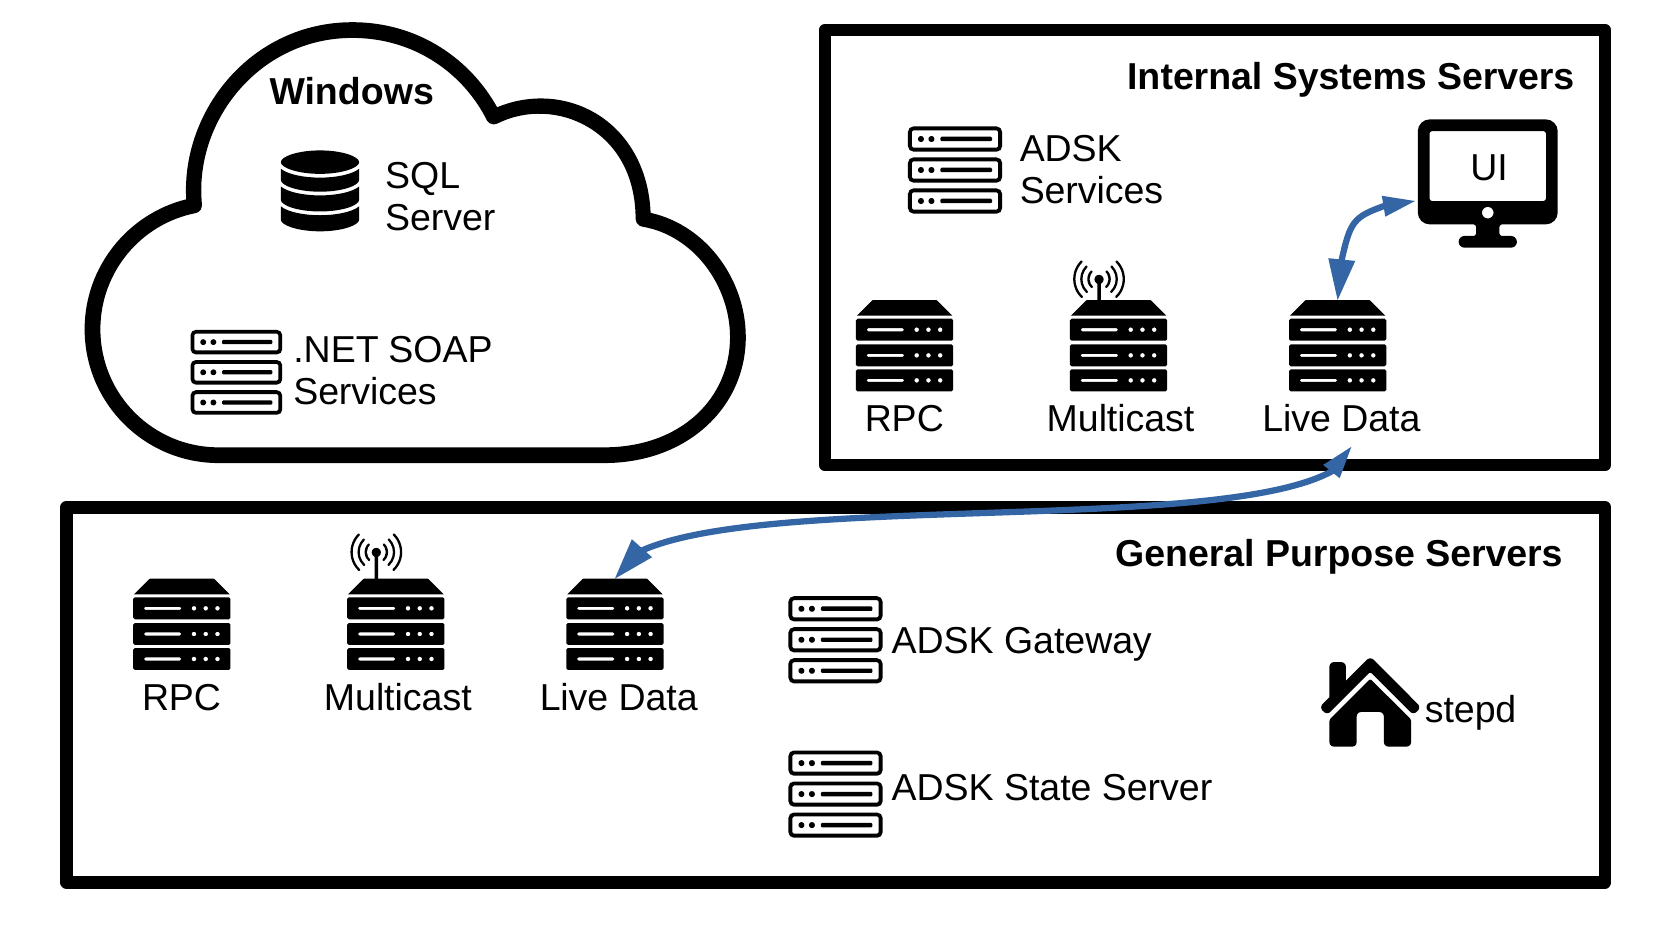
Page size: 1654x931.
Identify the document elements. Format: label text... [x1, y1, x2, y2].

text_box RPC [850, 390, 1031, 447]
picture [1315, 647, 1426, 785]
text_box ADSK State Server [876, 759, 1252, 816]
picture [1289, 300, 1387, 390]
text_box .NET SOAP Services [278, 320, 564, 420]
text_box Windows [254, 62, 463, 120]
text_box Live Data [1247, 390, 1456, 447]
text_box ADSK Gateway [876, 612, 1252, 670]
text_box Multicast [1031, 390, 1242, 447]
text_box Internal Systems Servers [1112, 48, 1638, 106]
text_box stepd [1410, 680, 1561, 738]
picture [1069, 257, 1168, 390]
text_box UI [1455, 138, 1550, 196]
picture [905, 120, 1006, 245]
text_box ADSK Services [1005, 120, 1336, 219]
text_box General Purpose Servers [1100, 525, 1626, 582]
text_box RPC [127, 668, 309, 726]
picture [855, 300, 954, 390]
text_box Live Data [525, 668, 733, 726]
picture [73, 514, 886, 869]
picture [1414, 110, 1561, 292]
picture [17, 0, 813, 838]
text_box Multicast [309, 668, 520, 726]
text_box SQL Server [370, 147, 536, 247]
